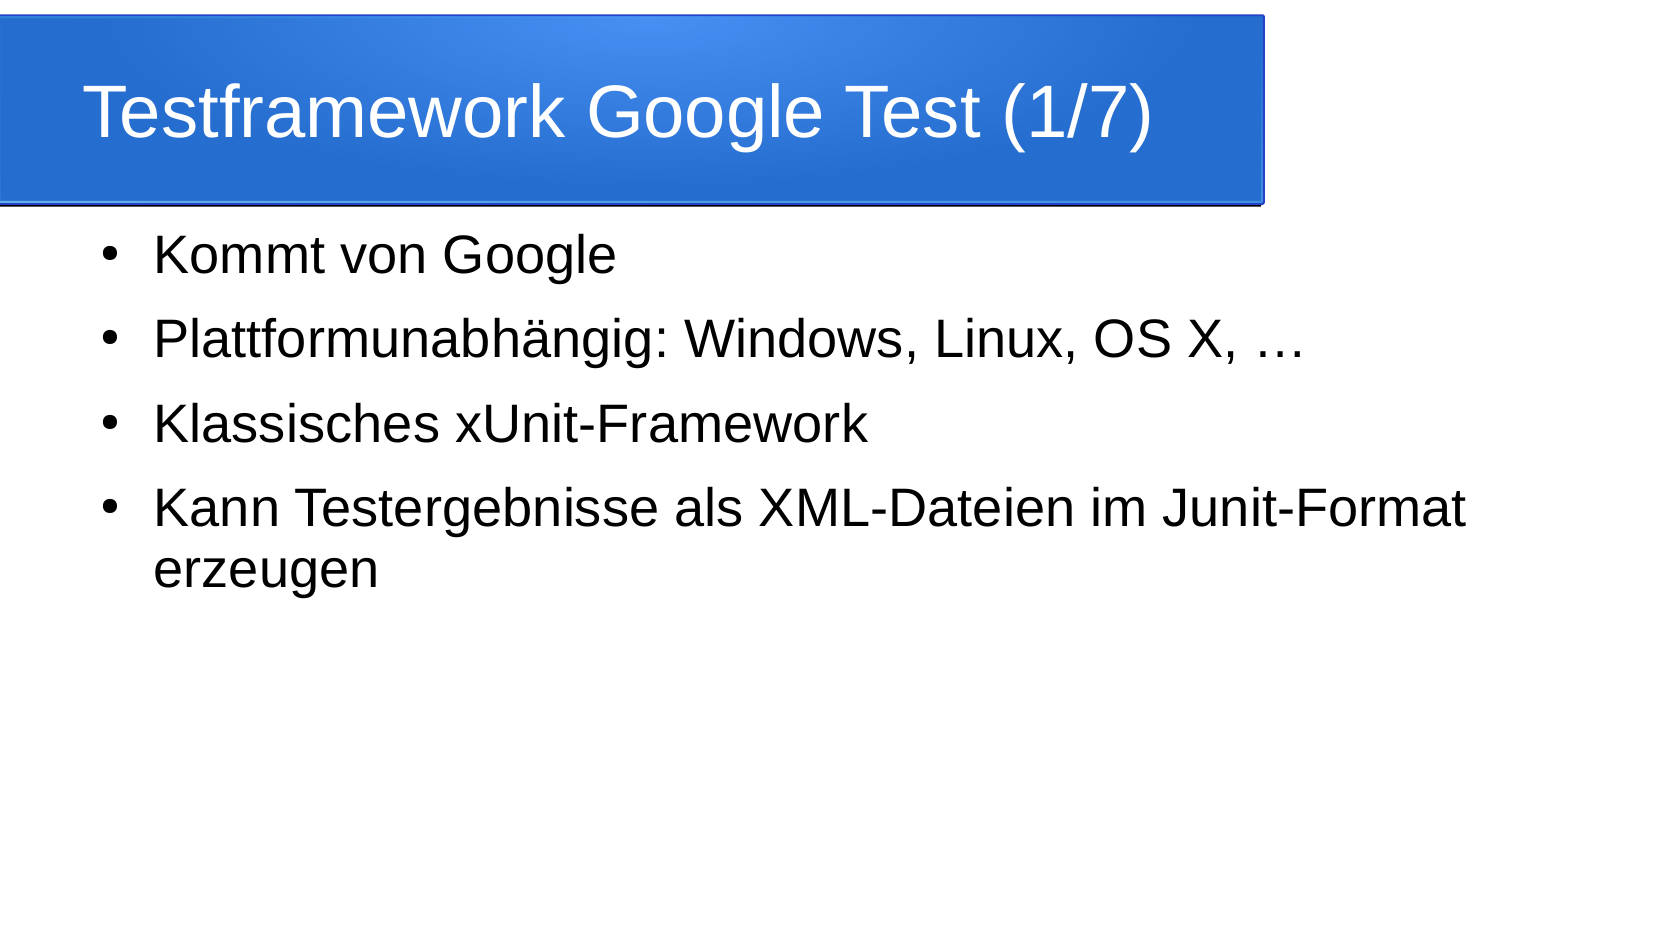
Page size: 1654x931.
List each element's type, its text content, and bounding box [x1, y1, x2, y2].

list Kommt von Google Plattformunabhängig: Windows, Linux, OS X, … Klassisches xUnit-Framework Kann Testergebnisse als XML-Dateien im Junit-Format erzeugen [82, 224, 1571, 764]
title Testframework Google Test (1/7) [82, 35, 1235, 189]
